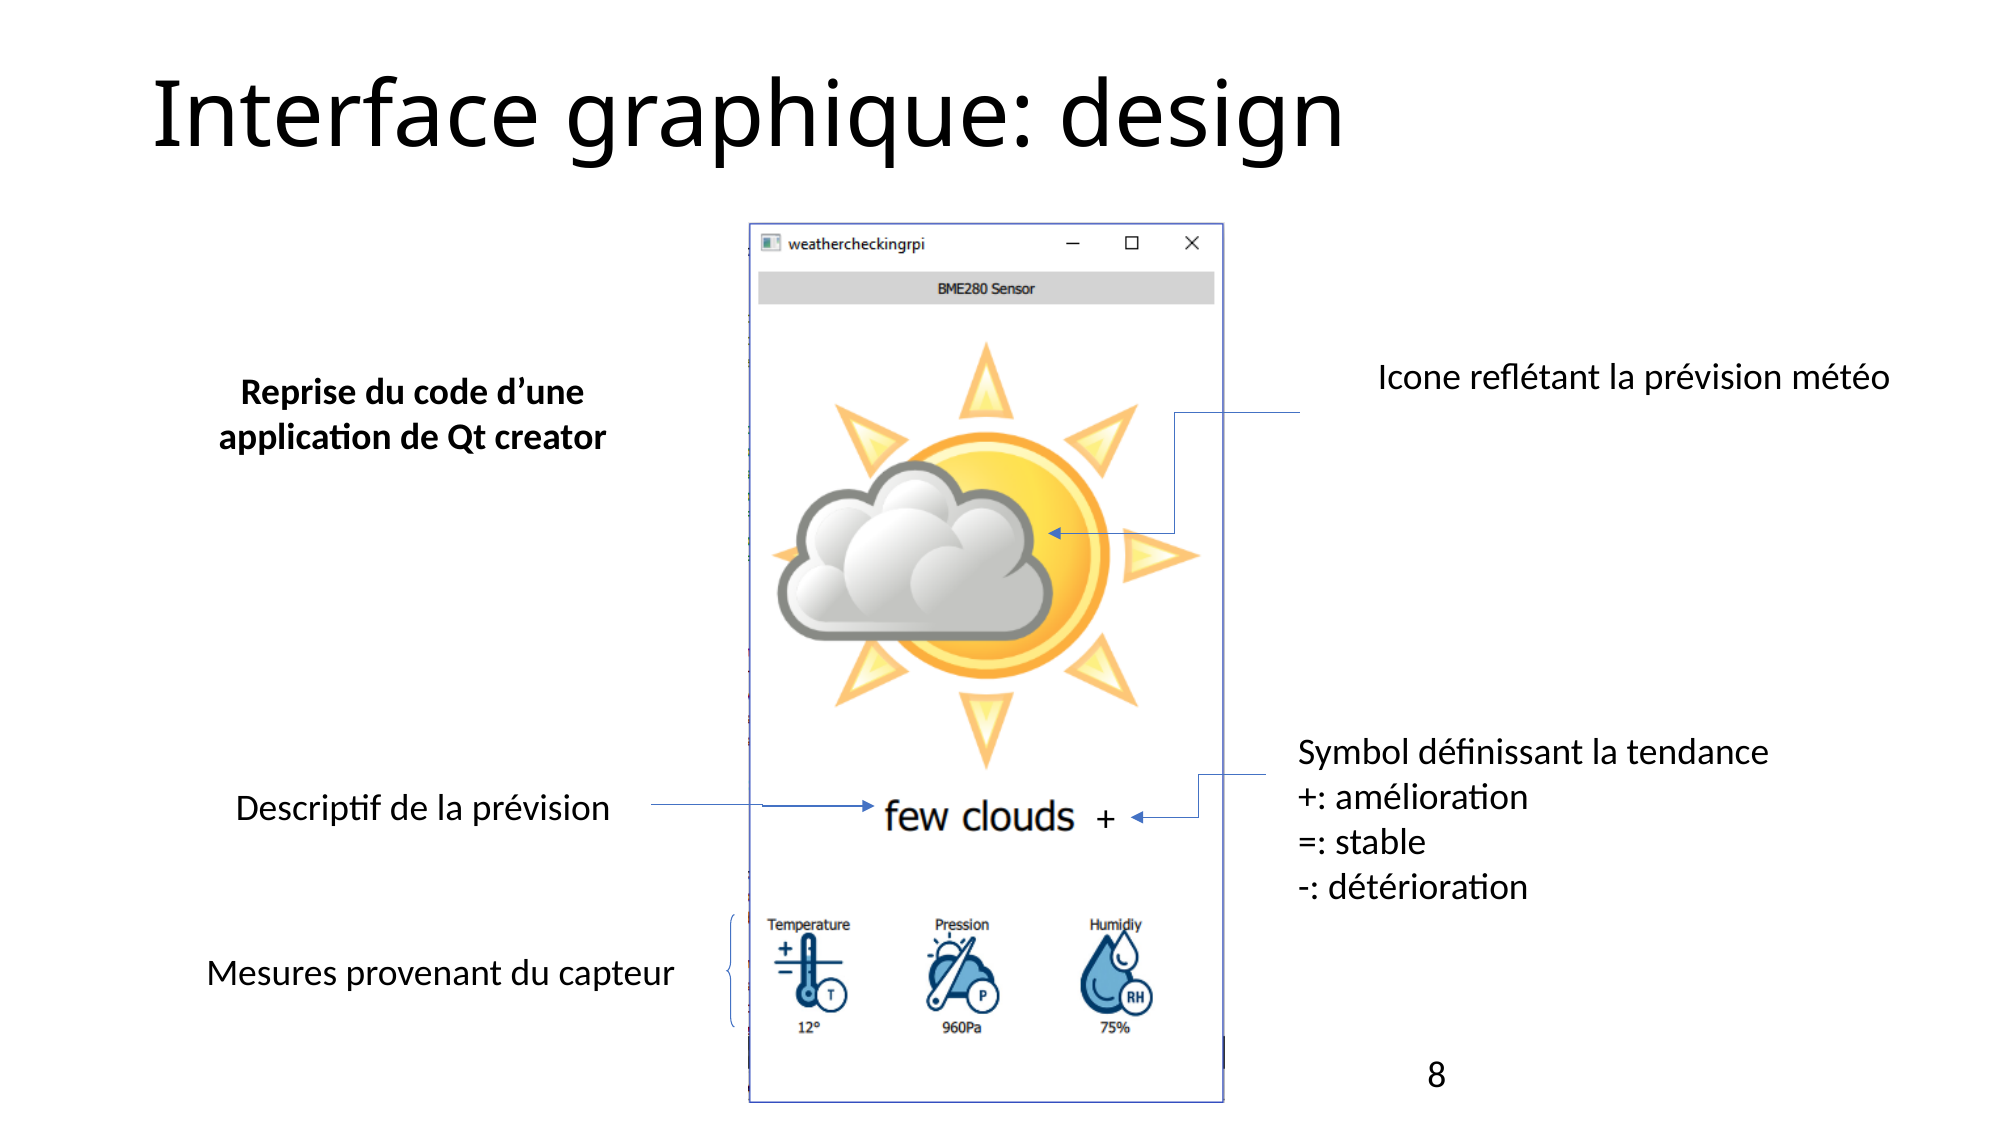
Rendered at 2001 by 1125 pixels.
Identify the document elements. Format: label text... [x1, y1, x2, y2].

text_box Reprise du code d’une application de Qt creator [175, 359, 651, 465]
text_box Icone reflétant la prévision météo [1363, 344, 1906, 405]
slide_number 16 [1412, 1042, 1863, 1103]
picture [748, 222, 1225, 1103]
title Interface graphique: design [137, 59, 1863, 278]
text_box Mesures provenant du capteur [191, 940, 691, 1001]
text_box Descriptif de la prévision [221, 775, 626, 836]
text_box + [1081, 786, 1131, 847]
text_box Symbol définissant la tendance +: amélioration =: stable -: détérioration [1283, 719, 1785, 915]
